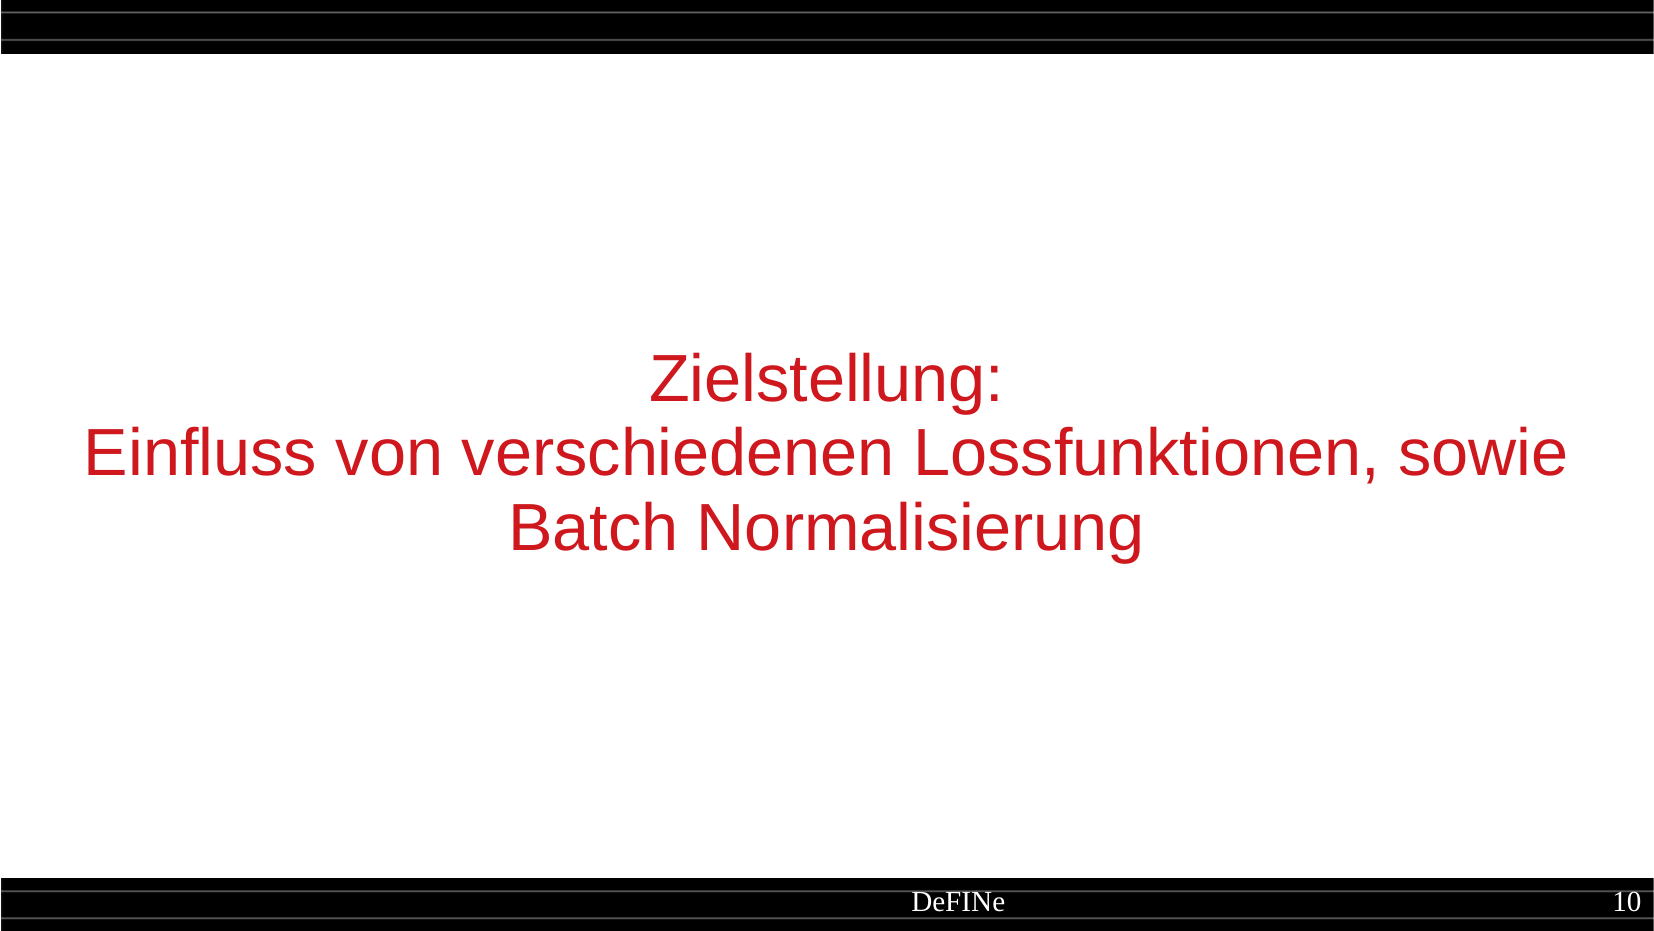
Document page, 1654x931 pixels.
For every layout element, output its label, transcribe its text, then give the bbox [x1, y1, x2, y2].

subtitle Zielstellung: Einfluss von verschiedenen Lossfunktionen, sowie Batch Normalisierung [82, 92, 1571, 813]
picture [1, 0, 1654, 54]
picture [1, 878, 1654, 931]
